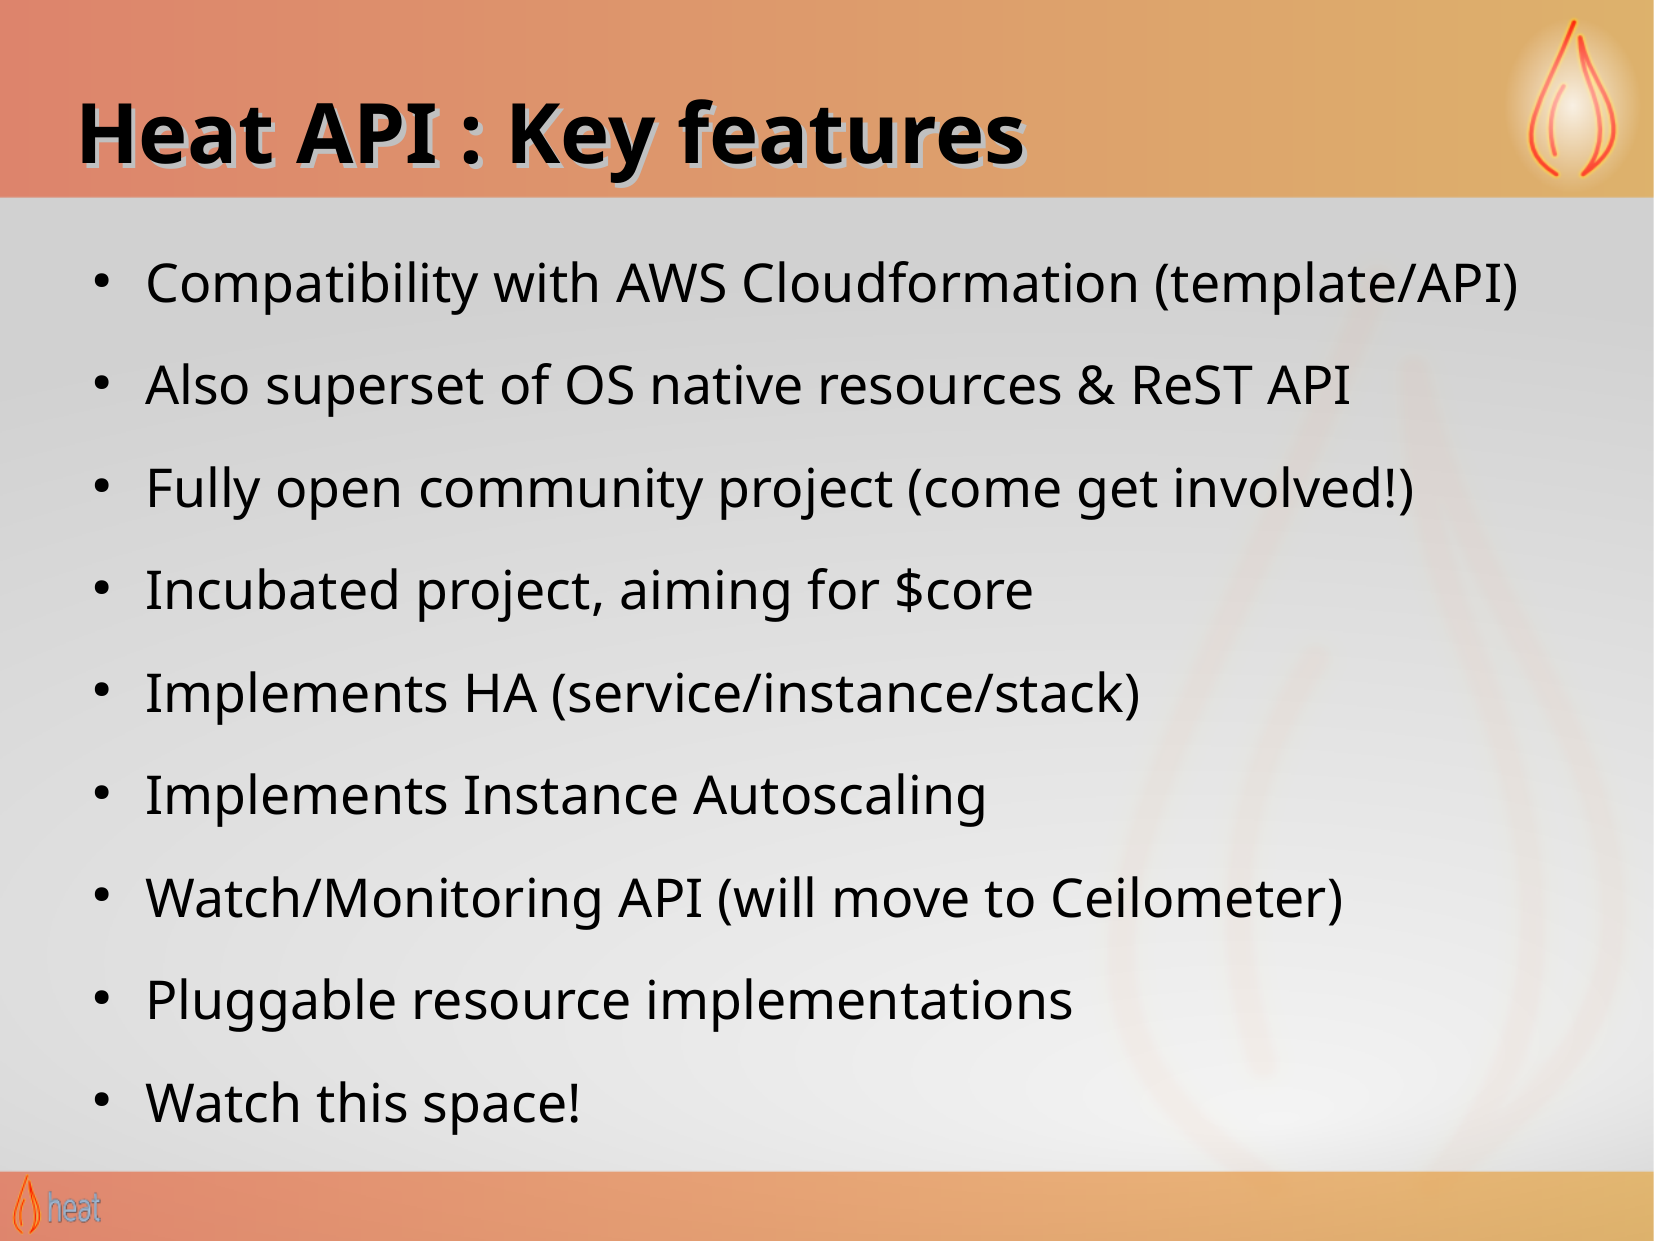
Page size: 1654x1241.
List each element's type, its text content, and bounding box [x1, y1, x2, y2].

title Heat API : Key features [75, 37, 1564, 226]
picture [0, 0, 1654, 1241]
list Compatibility with AWS Cloudformation (template/API) Also superset of OS native resources & ReST API Fully open community project (come get involved!) Incubated project, aiming for $core Implements HA (service/instance/stack) Implements Instance Autoscaling Watch/Monitoring API (will move to Ceilometer) Pluggable resource implementations Watch this space! [75, 244, 1564, 1141]
